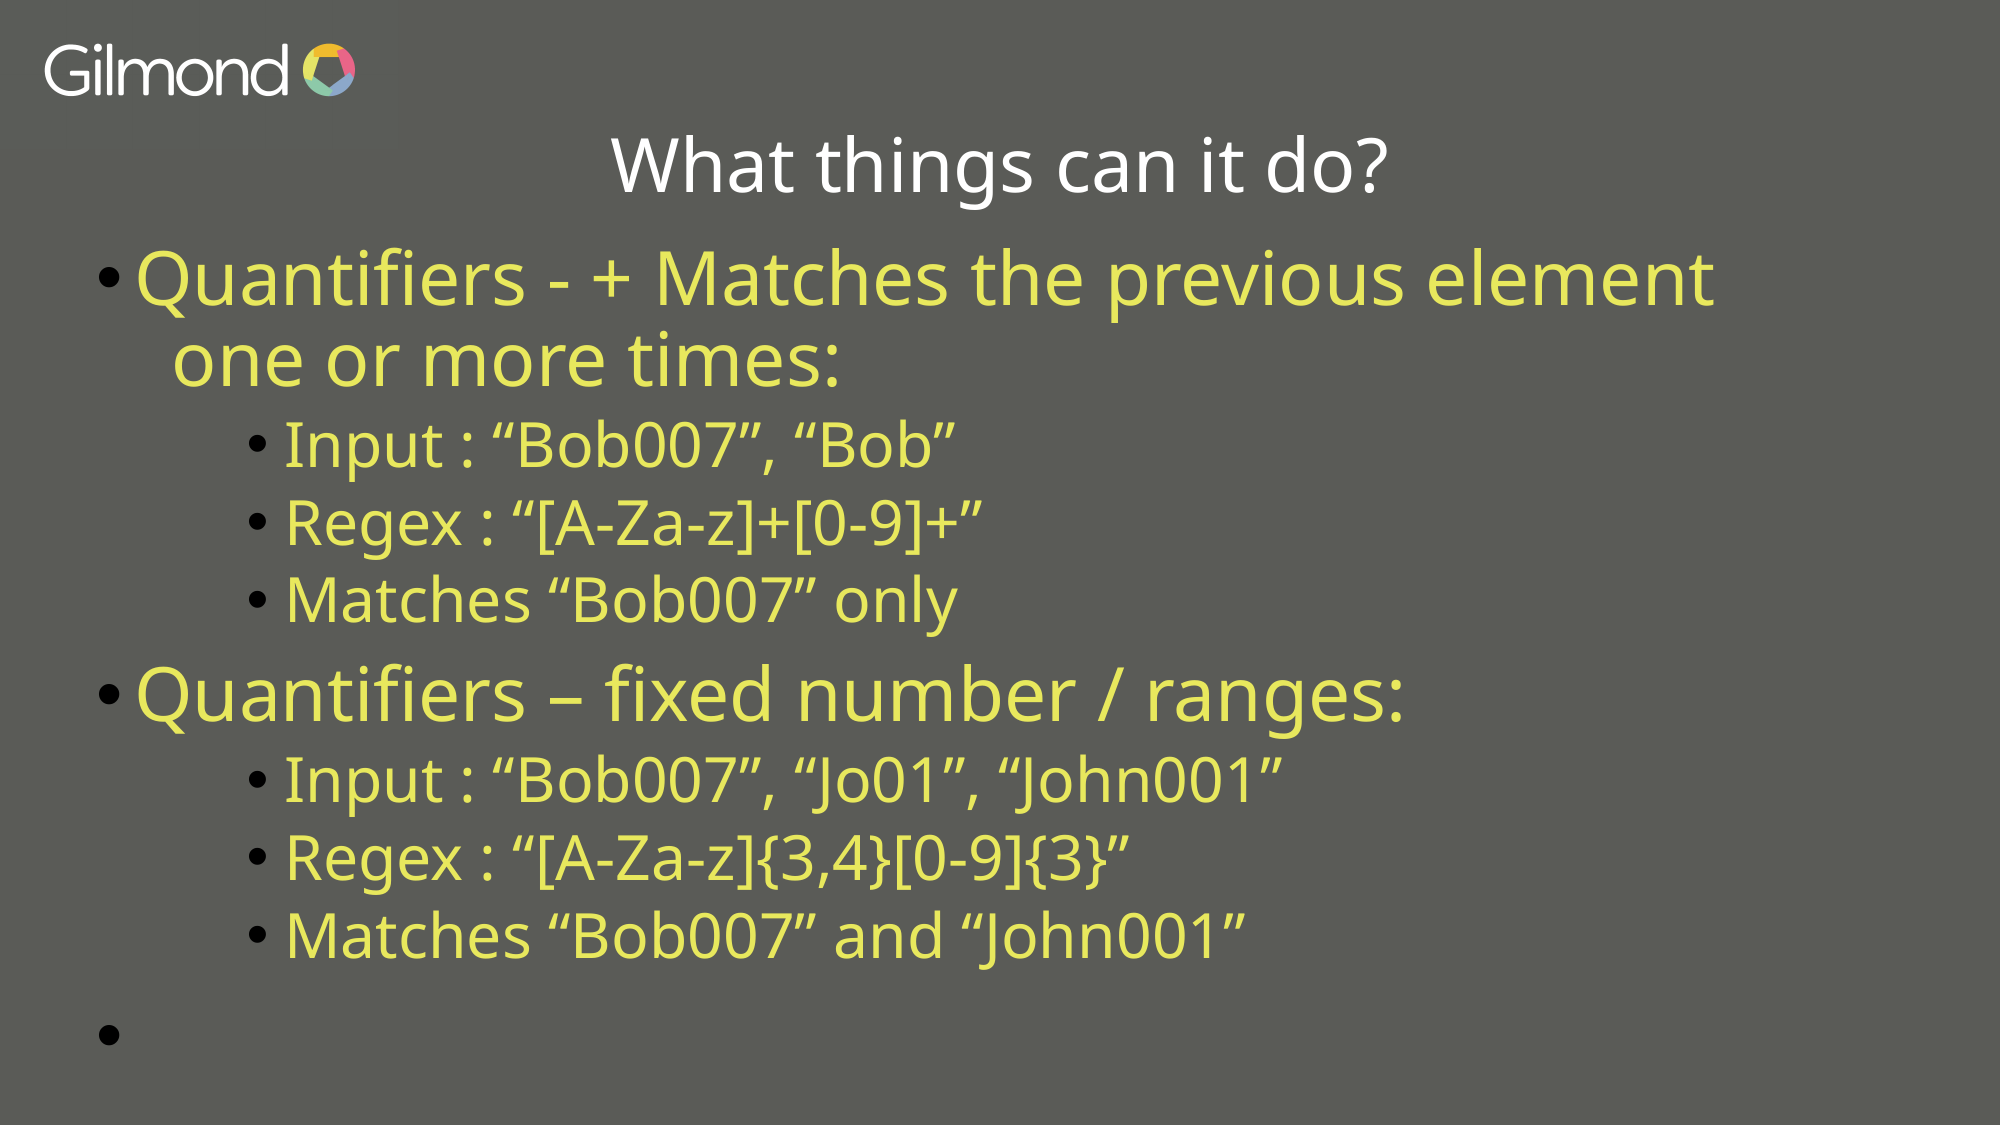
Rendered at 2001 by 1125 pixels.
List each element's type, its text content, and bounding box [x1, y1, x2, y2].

list Quantifiers - + Matches the previous element one or more times: Input : “Bob007”, “Bob” Regex : “[A-Za-z]+[0-9]+” Matches “Bob007” only Quantifiers – fixed number / ranges: Input : “Bob007”, “Jo01”, “John001” Regex : “[A-Za-z]{3,4}[0-9]{3}” Matches “Bob007” and “John001” [81, 233, 1863, 1053]
title What things can it do? [137, 59, 1863, 233]
picture [0, 0, 399, 149]
